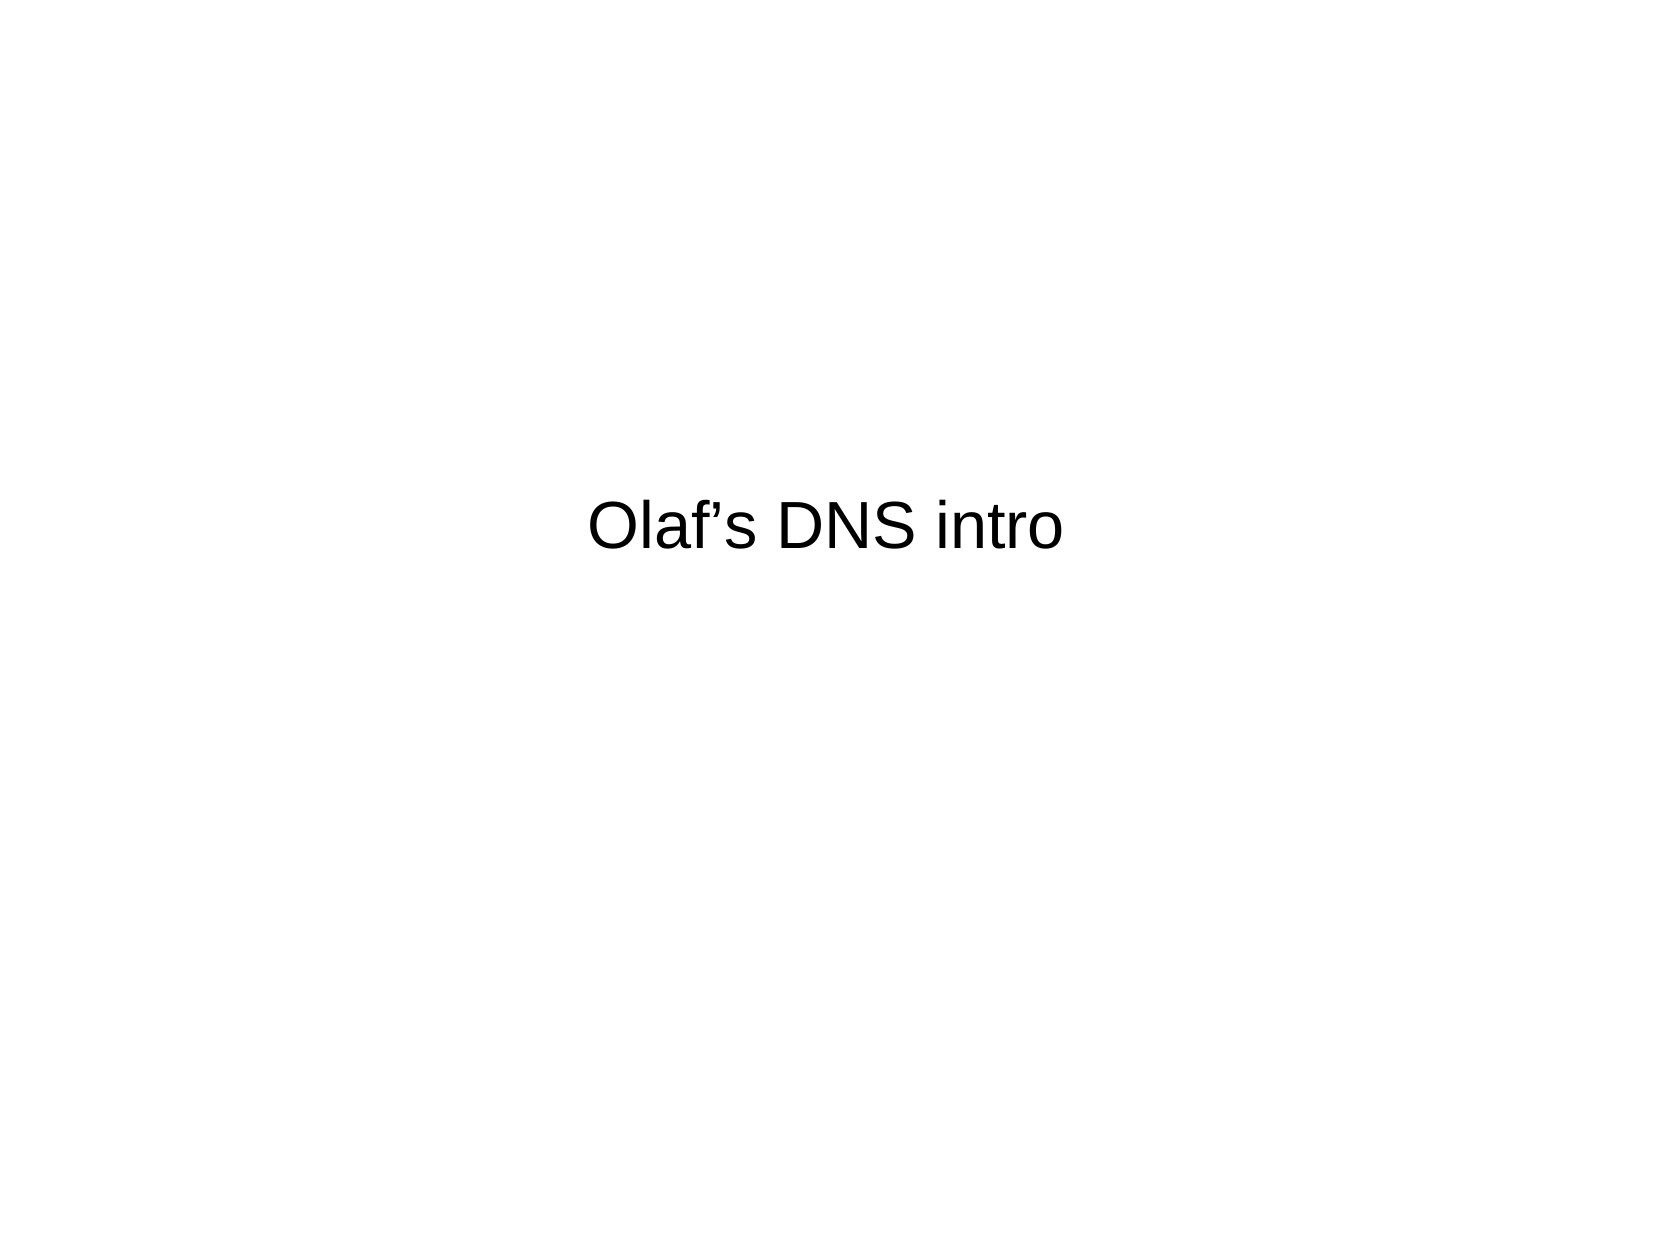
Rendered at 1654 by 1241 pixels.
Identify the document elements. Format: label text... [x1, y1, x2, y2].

text_box Olaf’s DNS intro [82, 49, 1570, 1004]
